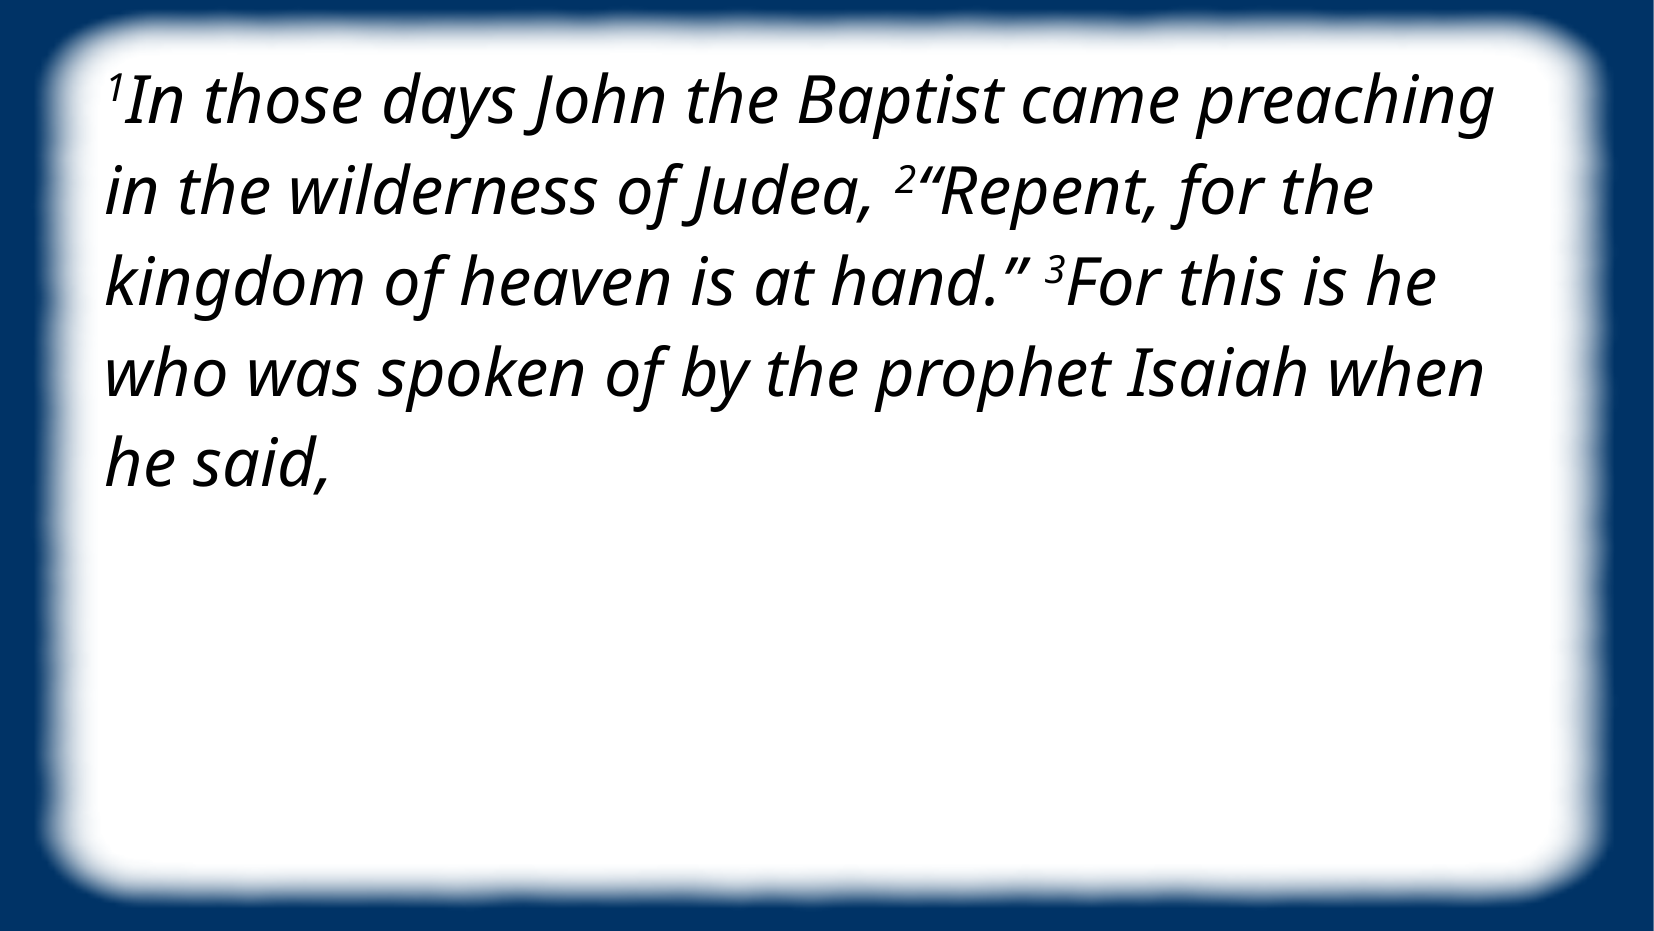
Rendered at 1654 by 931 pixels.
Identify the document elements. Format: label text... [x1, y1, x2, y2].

picture [0, 0, 1654, 931]
text_box 1In those days John the Baptist came preaching in the wilderness of Judea, 2“Repent, for the kingdom of heaven is at hand.” 3For this is he who was spoken of by the prophet Isaiah when he said, [90, 45, 1561, 504]
